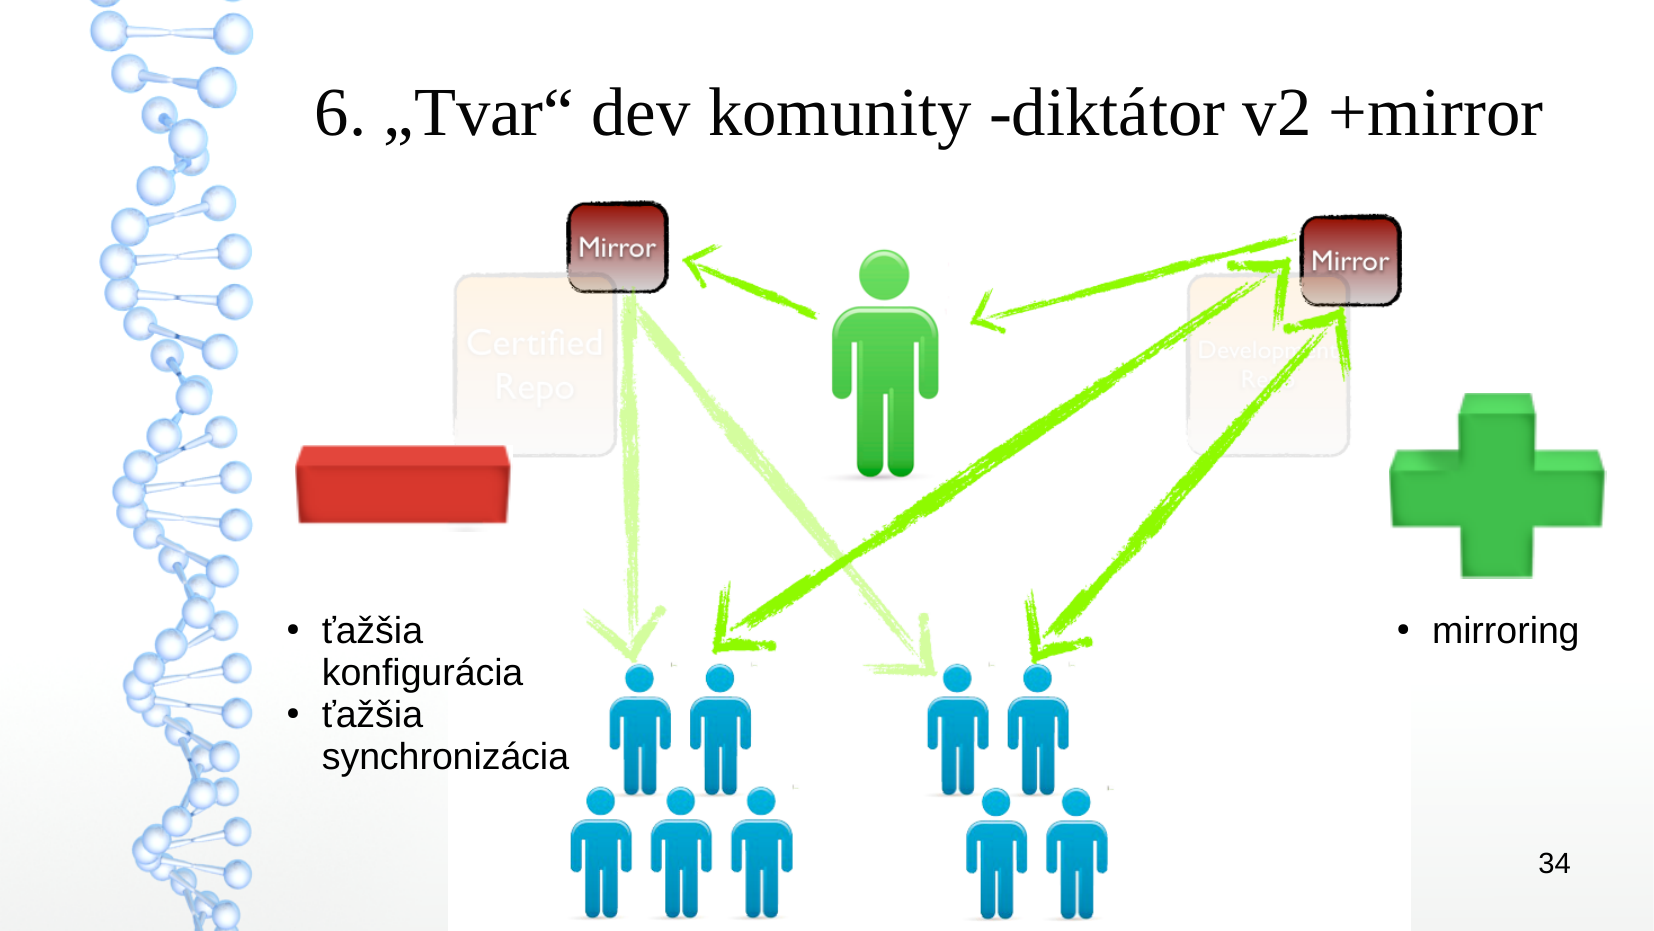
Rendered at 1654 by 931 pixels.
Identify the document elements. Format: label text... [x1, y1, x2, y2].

title 6. „Tvar“ dev komunity -diktátor v2 +mirror [265, 35, 1595, 189]
text_box ťažšia konfigurácia ťažšia synchronizácia [271, 602, 603, 786]
picture [0, 0, 1654, 931]
text_box mirroring [1381, 602, 1642, 660]
